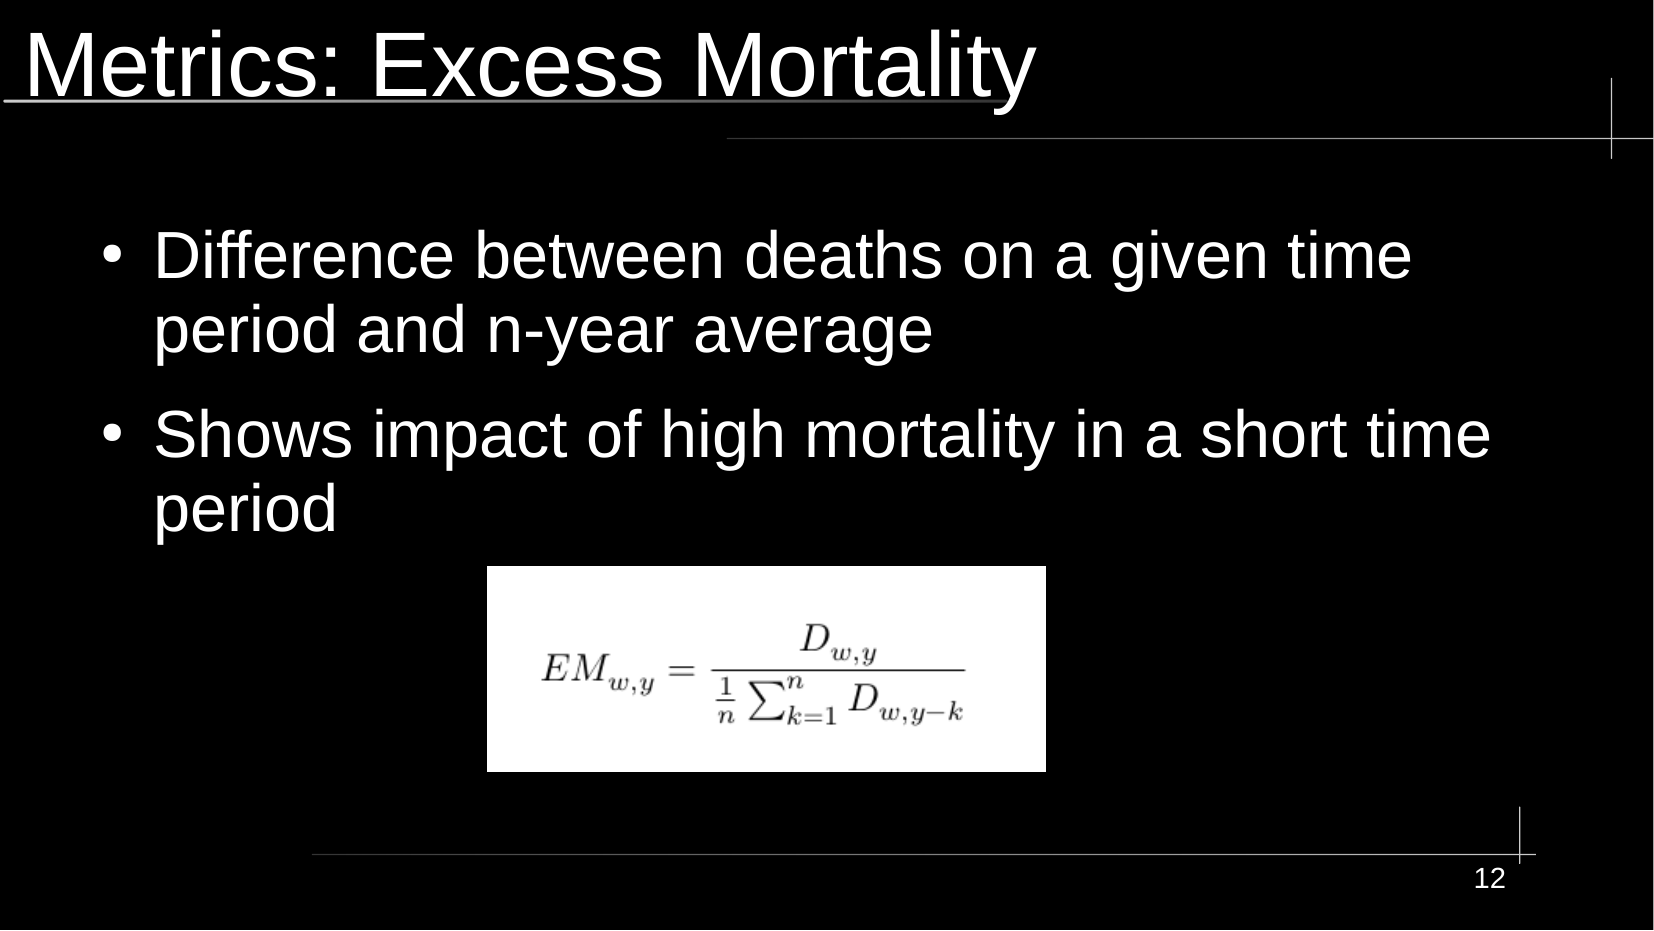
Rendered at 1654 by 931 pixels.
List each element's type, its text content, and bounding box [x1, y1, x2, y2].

title Metrics: Excess Mortality [23, 11, 1589, 119]
list Difference between deaths on a given time period and n-year average Shows impact of high mortality in a short time period [82, 217, 1571, 758]
picture [487, 566, 1046, 772]
